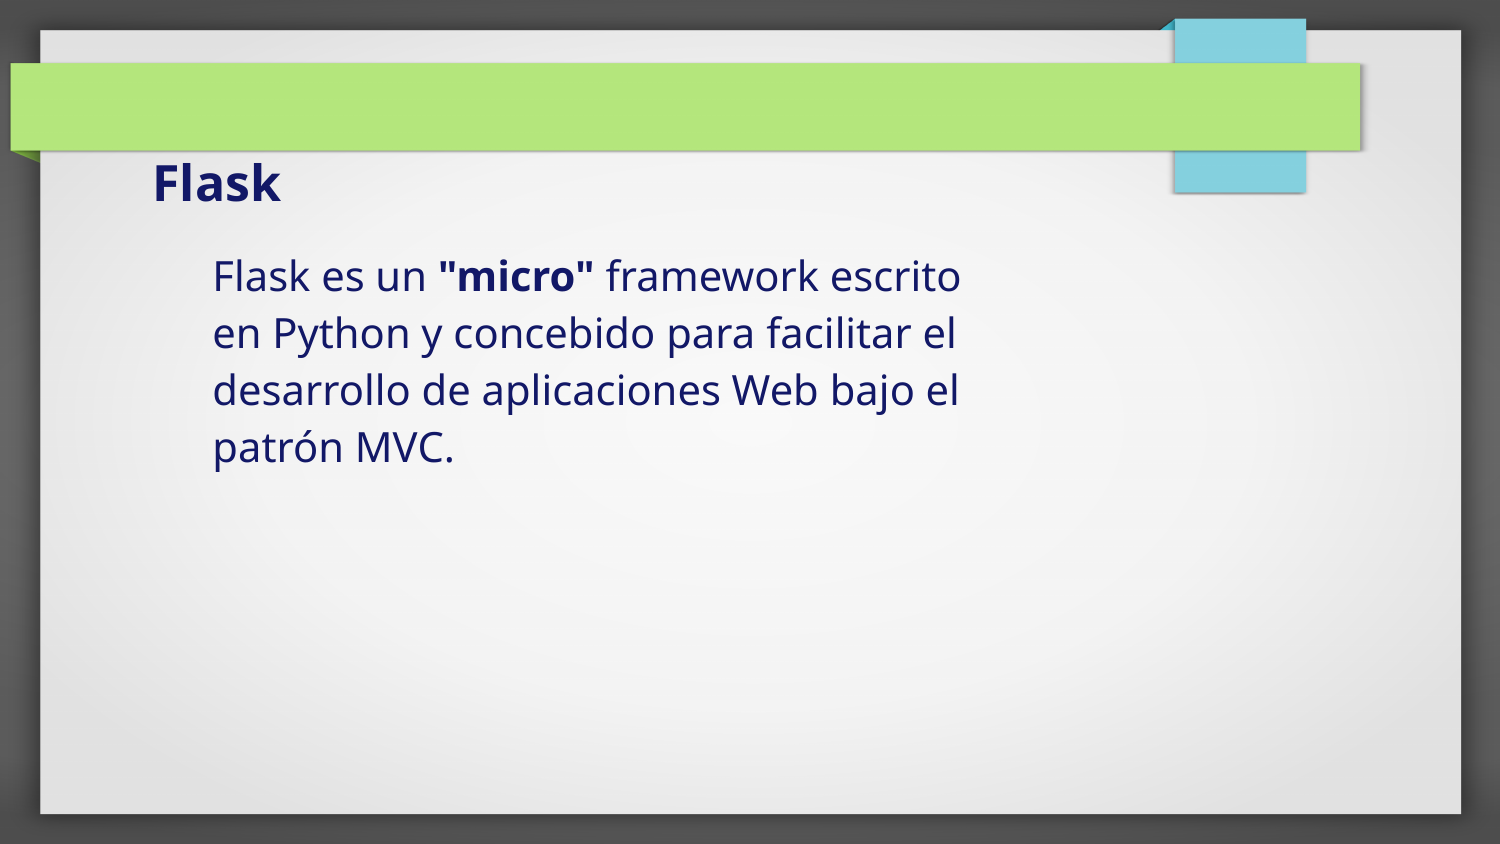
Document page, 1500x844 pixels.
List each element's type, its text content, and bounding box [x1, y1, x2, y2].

picture [0, 0, 1500, 844]
title Flask [137, 146, 1011, 227]
list Flask es un "micro" framework escrito en Python y concebido para facilitar el desarrollo de aplicaciones Web bajo el patrón MVC. [137, 246, 1011, 587]
